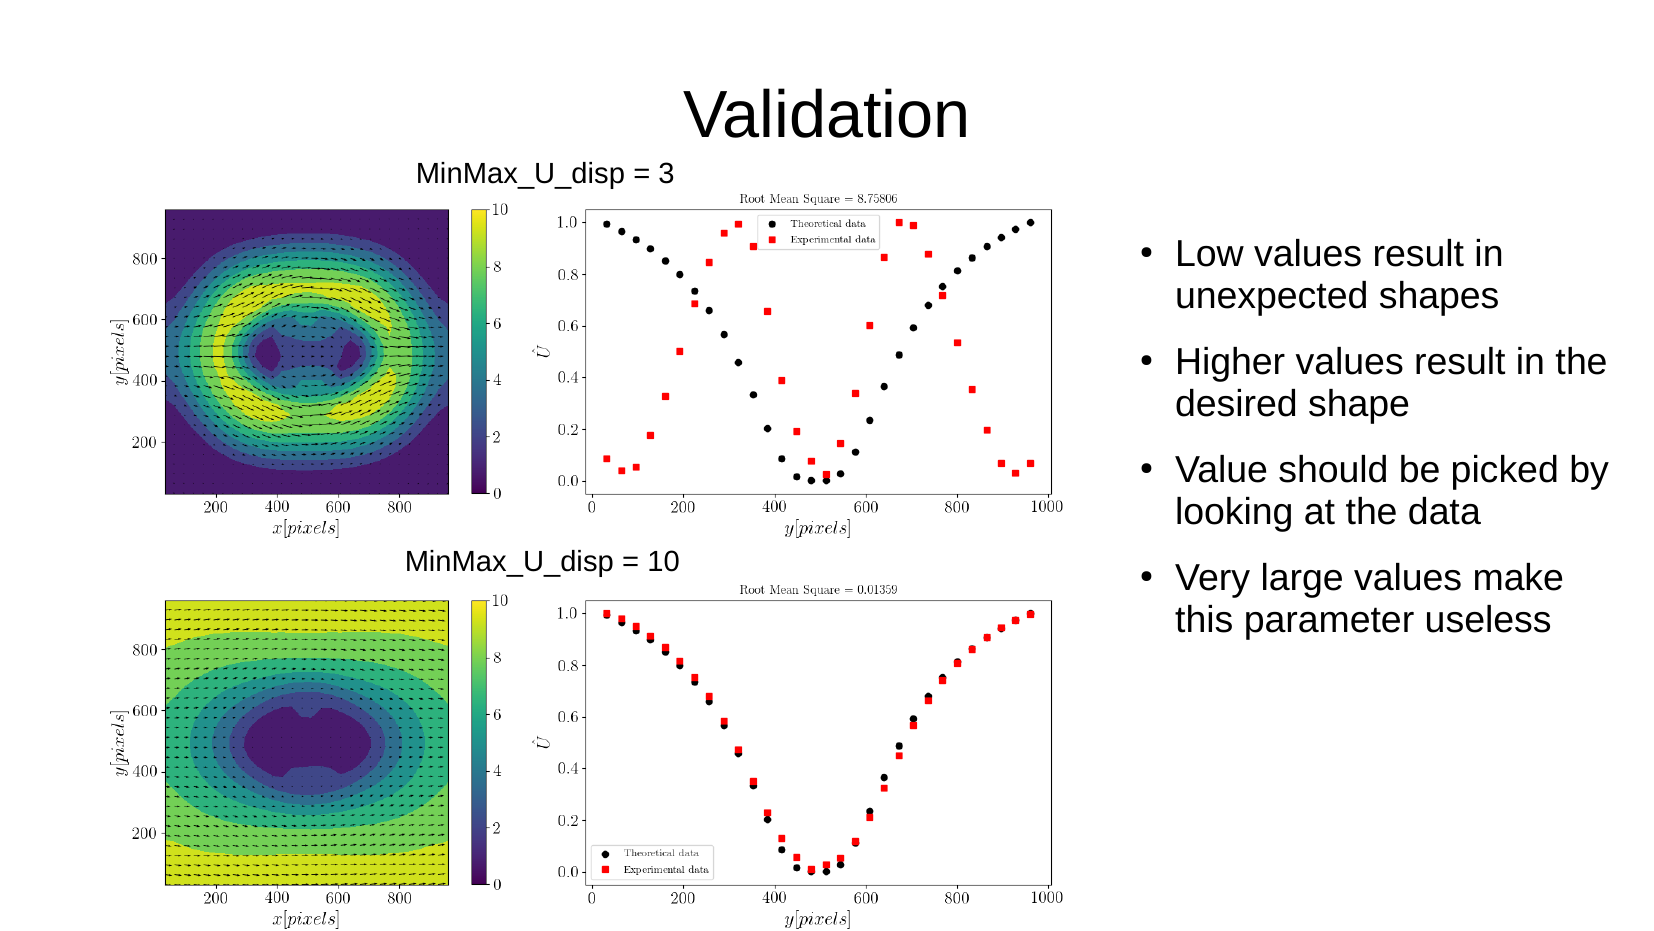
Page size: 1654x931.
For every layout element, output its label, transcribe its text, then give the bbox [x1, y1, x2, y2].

text_box MinMax_U_disp = 3 [401, 150, 691, 198]
text_box Low values result in unexpected shapes Higher values result in the desired shape Value should be picked by looking at the data Very large values make this parameter useless [1125, 225, 1624, 648]
text_box MinMax_U_disp = 10 [390, 537, 696, 586]
picture [0, 555, 1111, 931]
picture [0, 164, 1111, 541]
title Validation [82, 37, 1571, 193]
